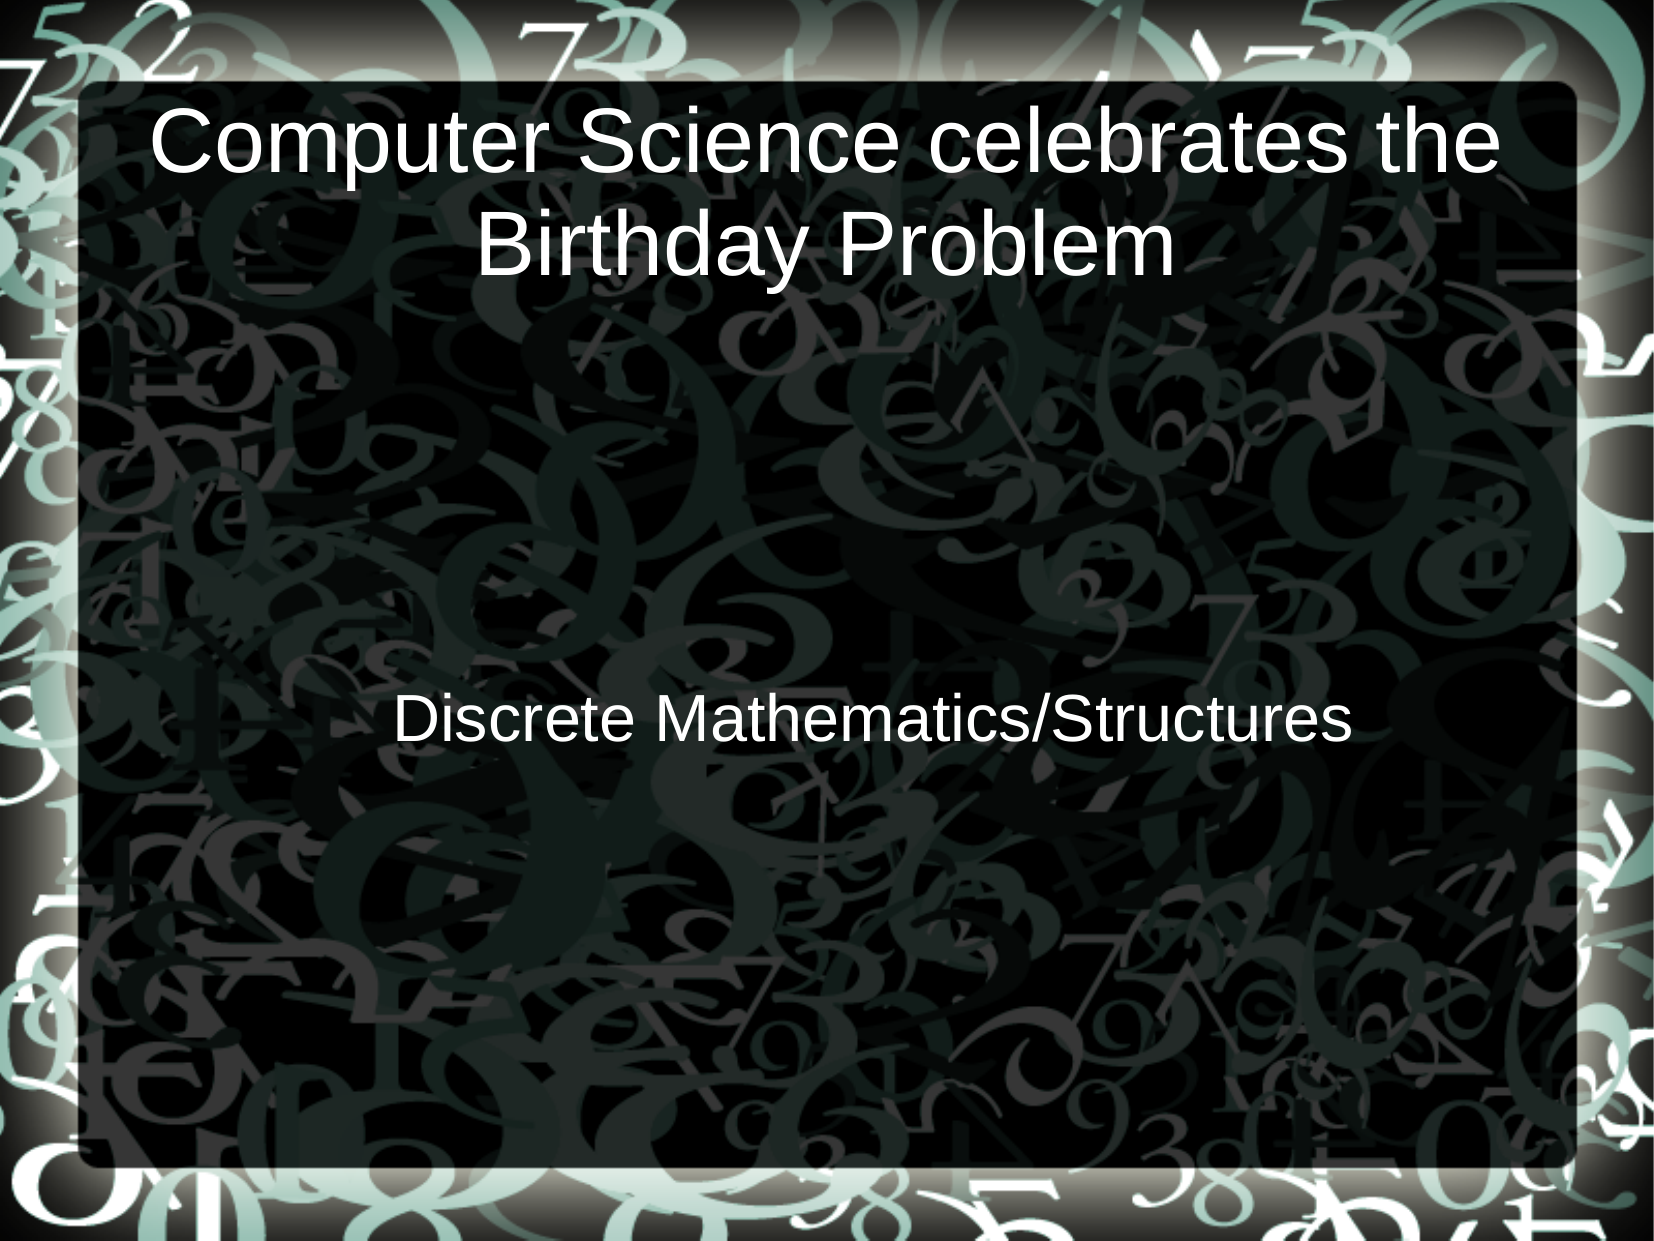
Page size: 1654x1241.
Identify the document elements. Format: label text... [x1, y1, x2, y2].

picture [0, 0, 1654, 1241]
subtitle Discrete Mathematics/Structures [178, 364, 1570, 1147]
title Computer Science celebrates the Birthday Problem [82, 88, 1571, 296]
